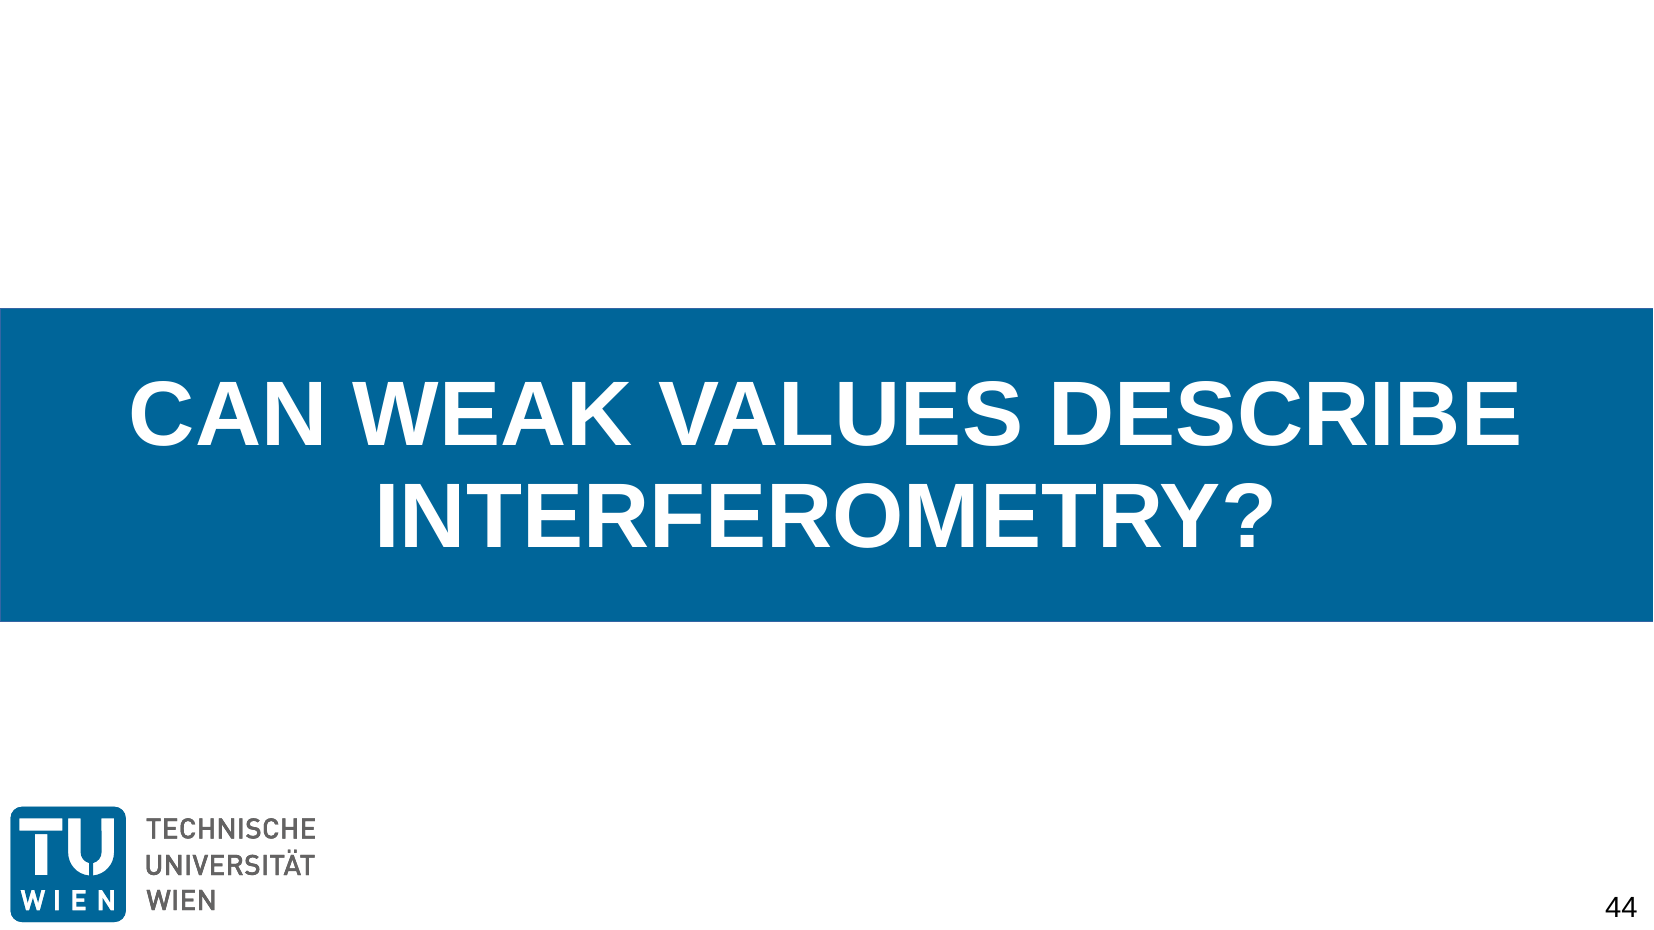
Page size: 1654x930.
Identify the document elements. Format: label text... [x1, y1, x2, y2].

title CAN WEAK VALUES DESCRIBE INTERFEROMETRY? [0, 308, 1653, 622]
